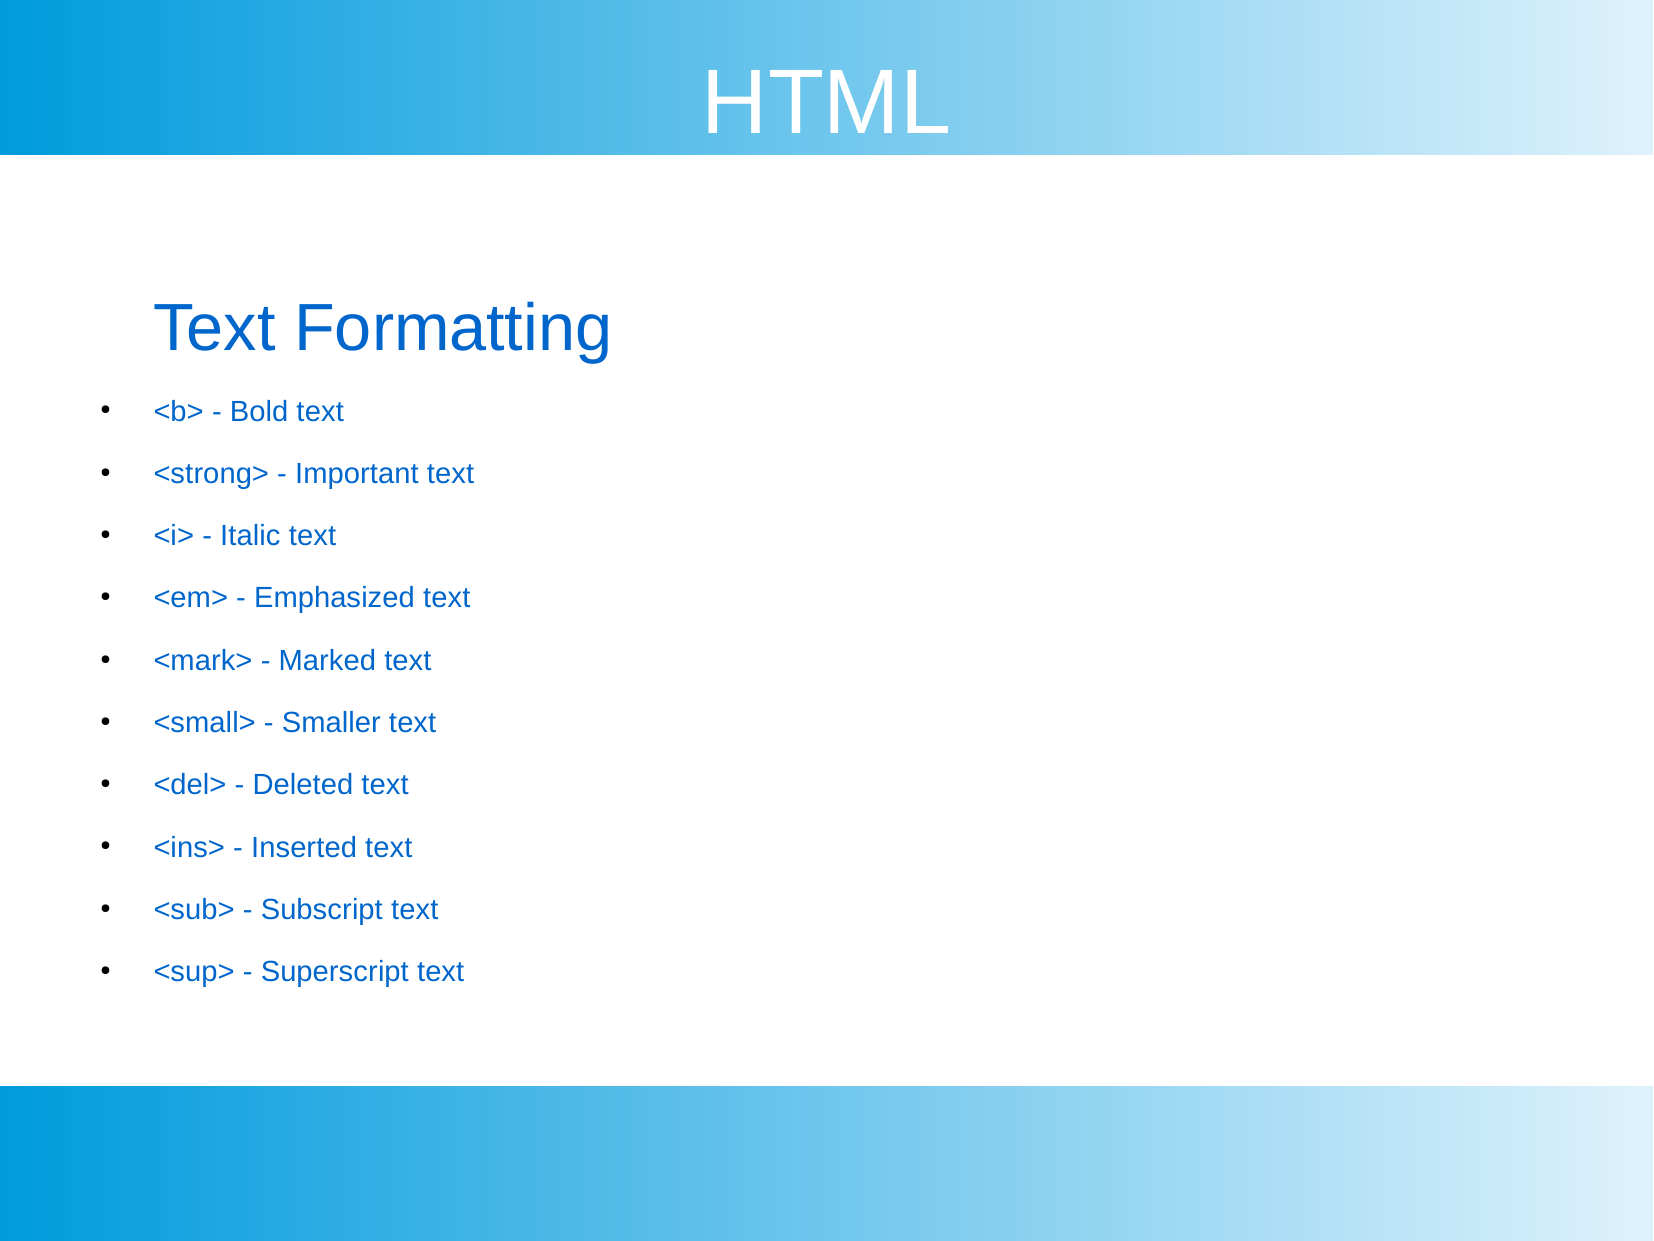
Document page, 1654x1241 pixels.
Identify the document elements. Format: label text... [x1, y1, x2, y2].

list Text Formatting <b> - Bold text <strong> - Important text <i> - Italic text <em> - Emphasized text <mark> - Marked text <small> - Smaller text <del> - Deleted text <ins> - Inserted text <sub> - Subscript text <sup> - Superscript text [82, 290, 1571, 1010]
title HTML [82, 49, 1571, 155]
